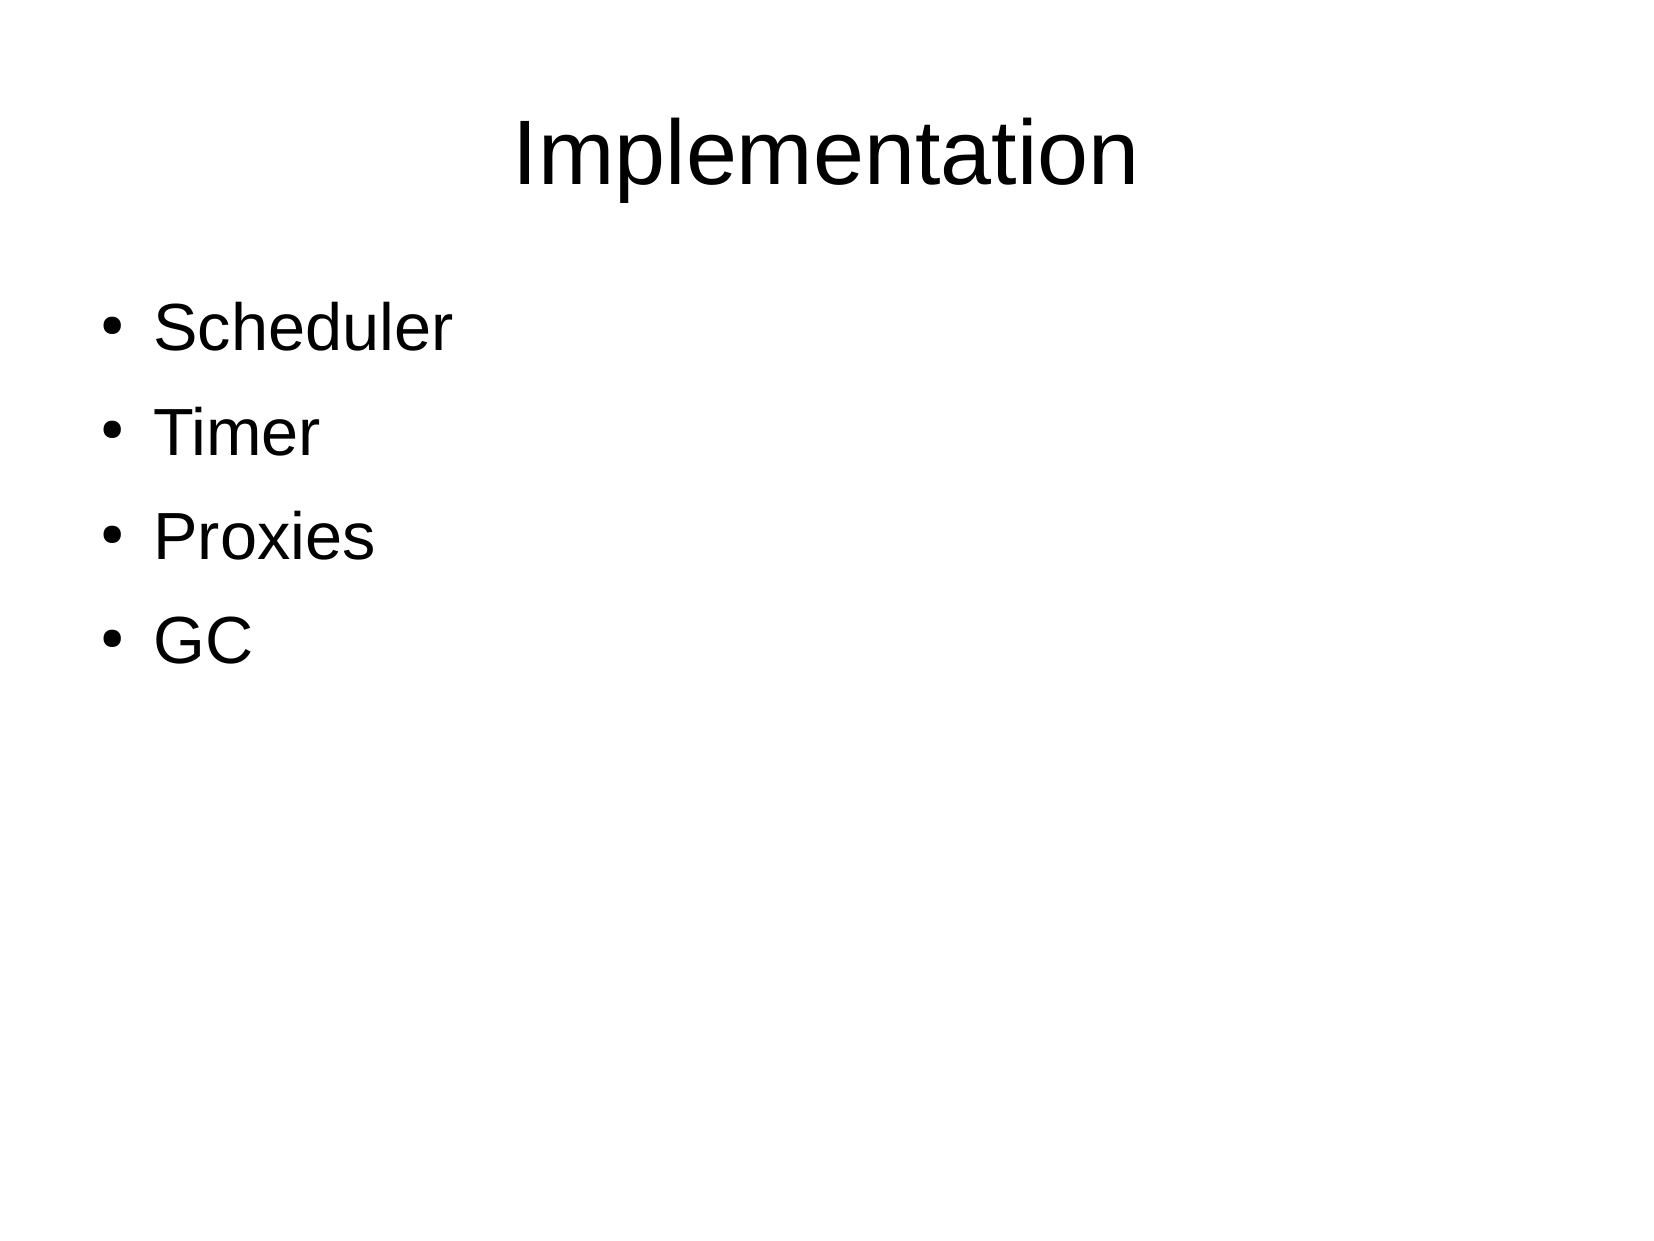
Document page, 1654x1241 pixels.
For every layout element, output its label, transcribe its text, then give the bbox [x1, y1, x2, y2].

list Scheduler Timer Proxies GC [82, 290, 1571, 1010]
title Implementation [82, 49, 1571, 257]
